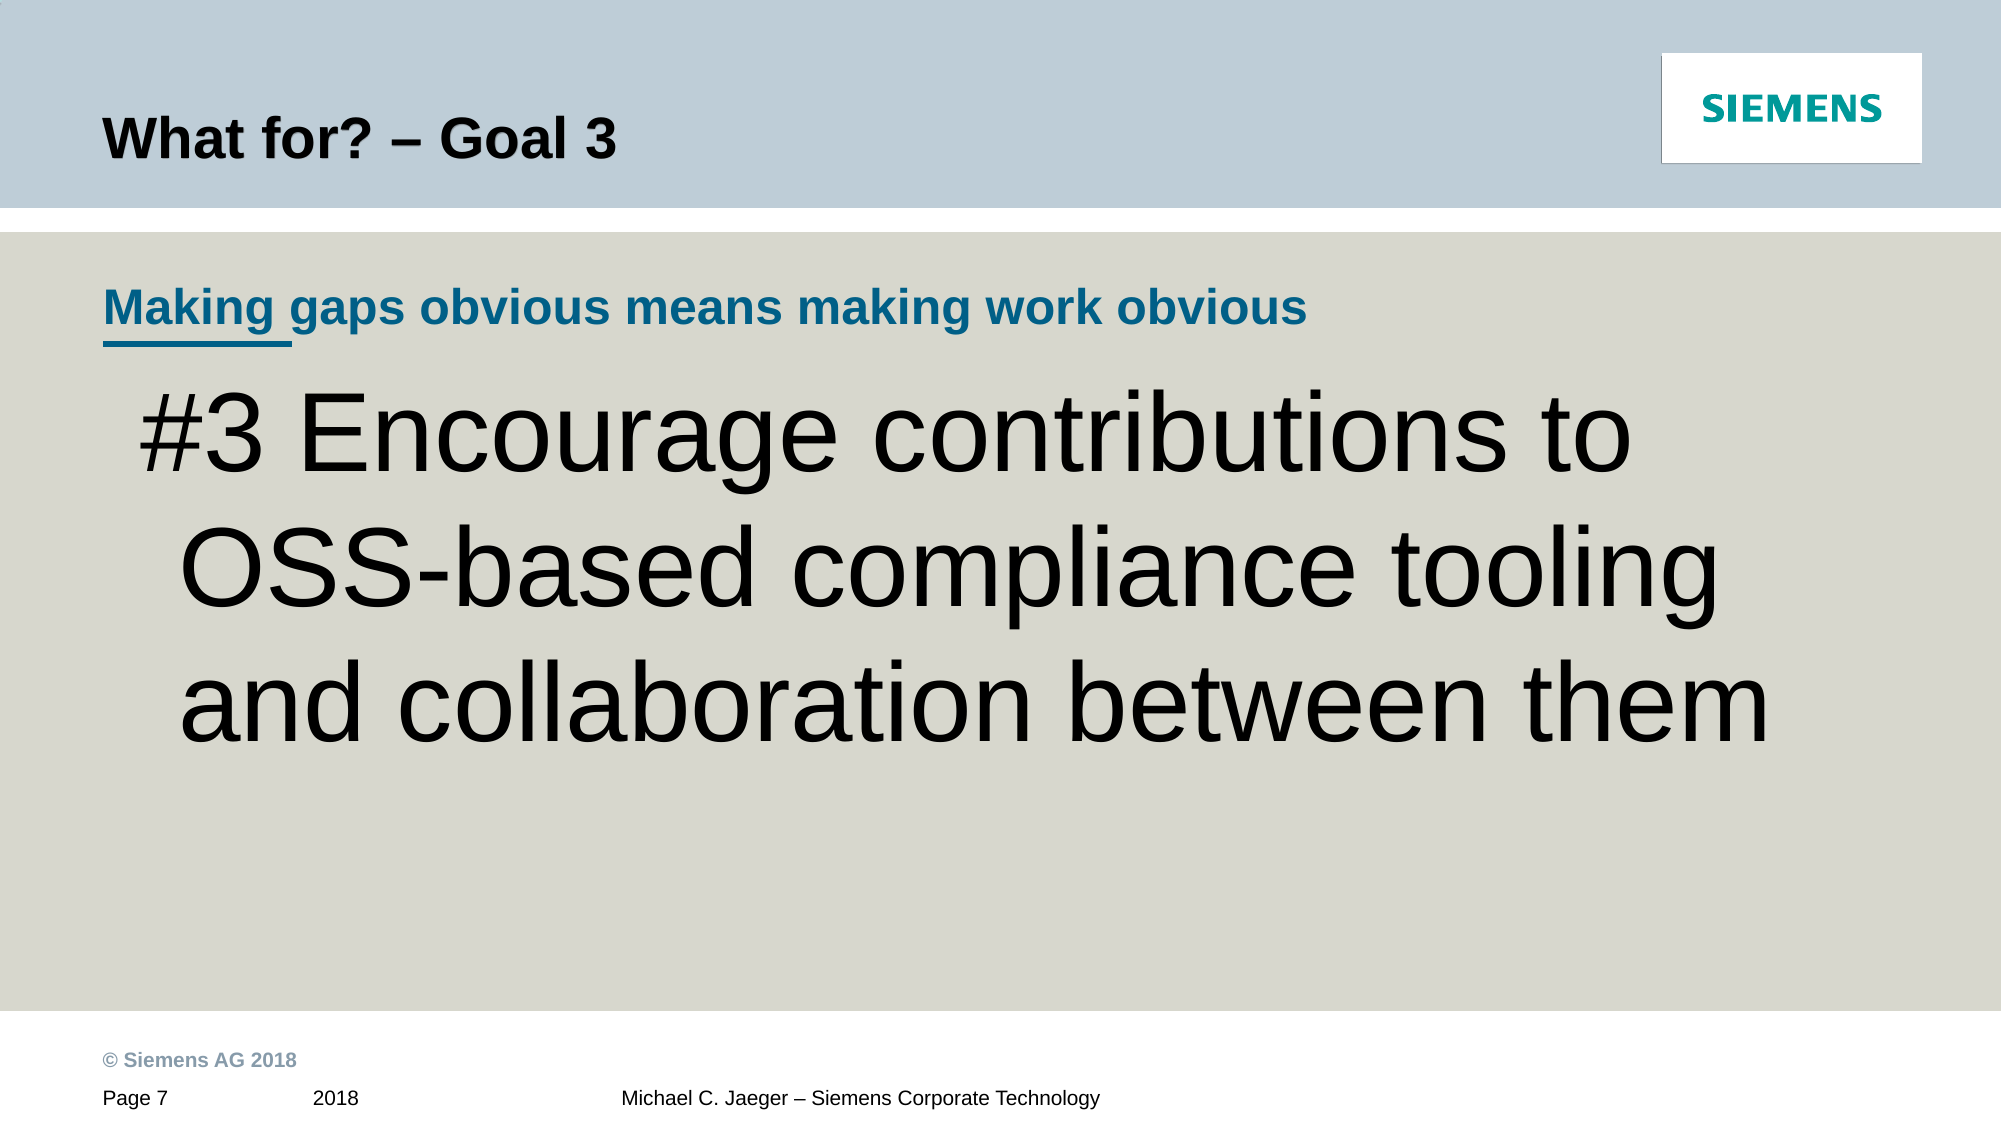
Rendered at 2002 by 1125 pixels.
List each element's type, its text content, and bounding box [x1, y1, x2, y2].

title What for? – Goal 3 [0, 0, 2001, 209]
text_box #3 Encourage contributions to OSS-based compliance tooling and collaboration between them [103, 359, 1935, 764]
text_box Making gaps obvious means making work obvious [102, 273, 1690, 335]
text_box [0, 232, 2001, 1011]
